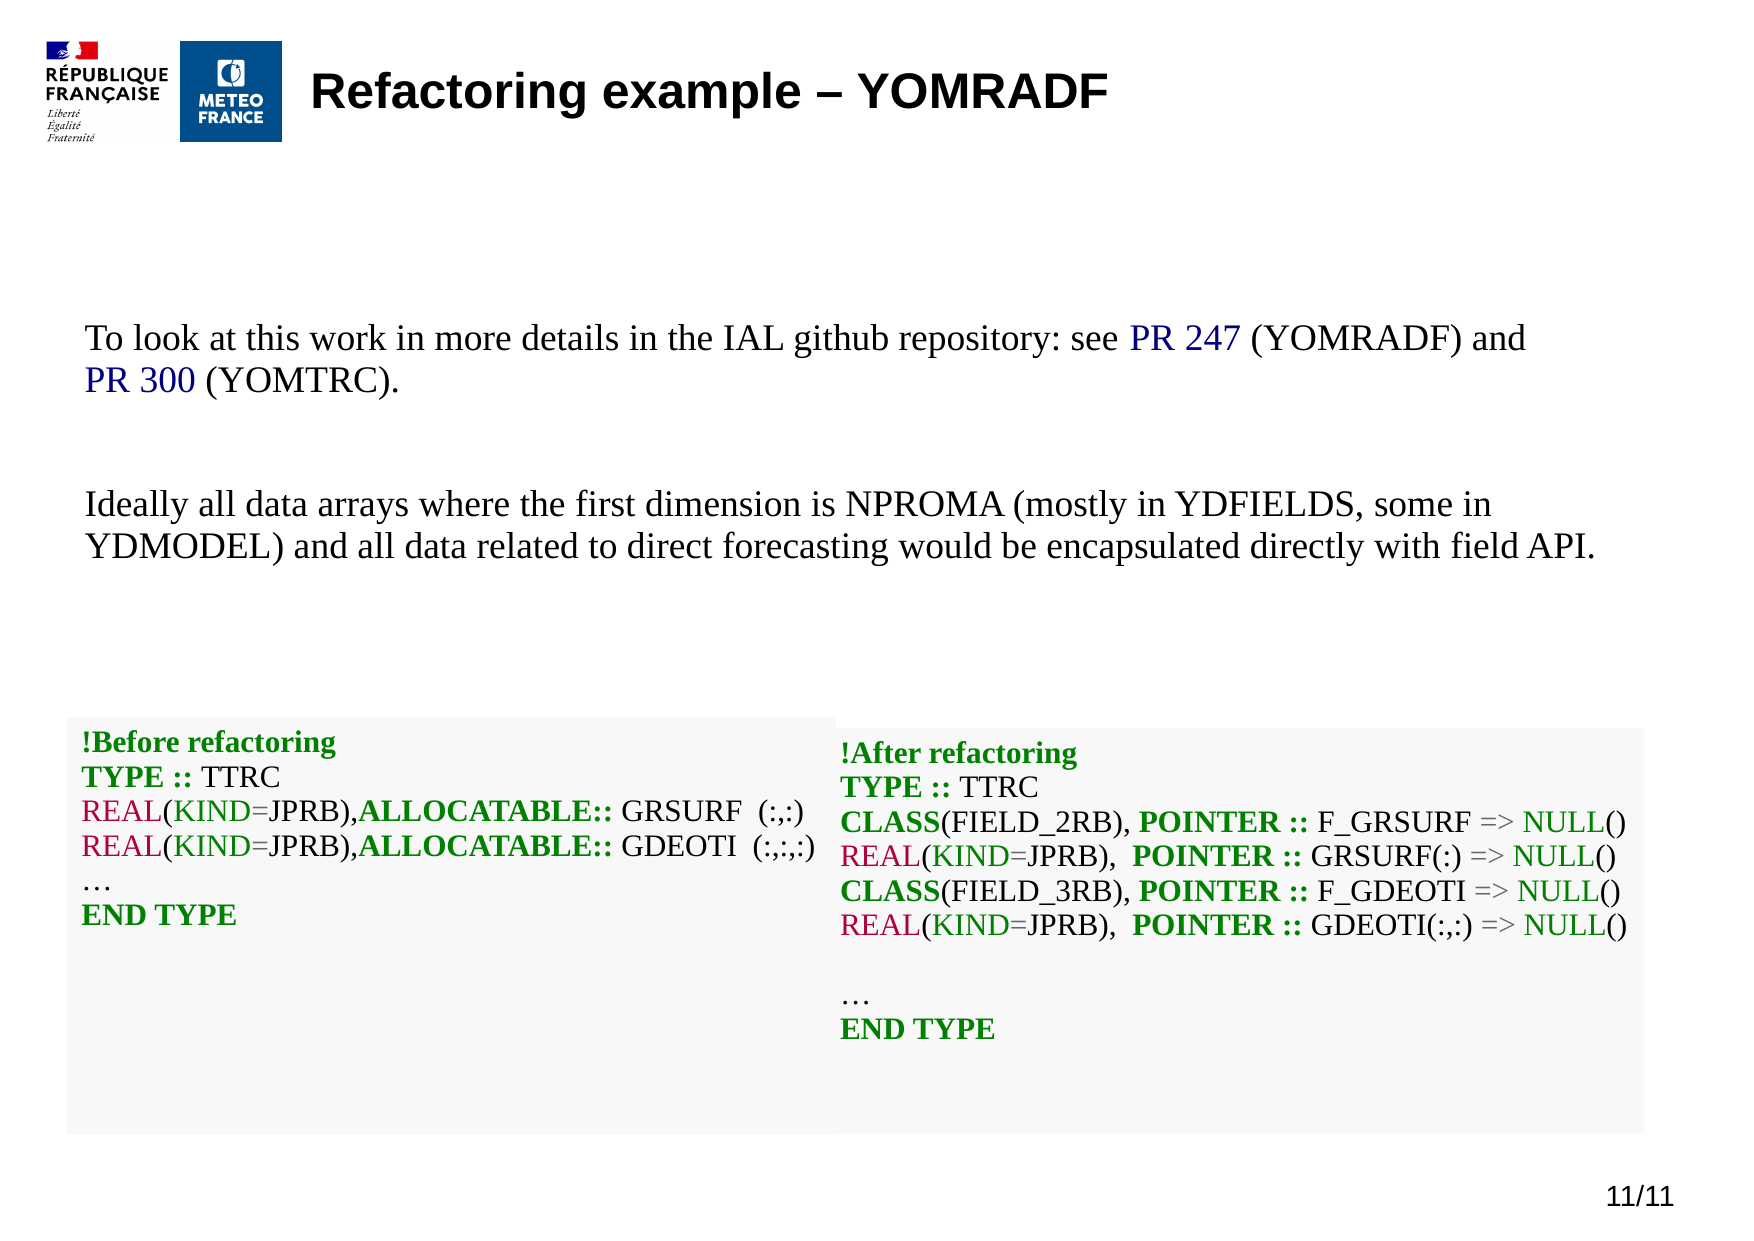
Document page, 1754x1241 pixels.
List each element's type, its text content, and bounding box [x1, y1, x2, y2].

text_box !Before refactoring TYPE :: TTRC REAL(KIND=JPRB),ALLOCATABLE:: GRSURF (:,:) REAL(KIND=JPRB),ALLOCATABLE:: GDEOTI (:,:,:) … END TYPE [66, 717, 836, 1135]
text_box To look at this work in more details in the IAL github repository: see PR 247 (YOMRADF) and PR 300 (YOMTRC). Ideally all data arrays where the first dimension is NPROMA (mostly in YDFIELDS, some in YDMODEL) and all data related to direct forecasting would be encapsulated directly with field API. [69, 185, 1633, 668]
picture [46, 41, 172, 142]
picture [180, 41, 282, 142]
title Refactoring example – YOMRADF [310, 40, 1697, 142]
text_box !After refactoring TYPE :: TTRC CLASS(FIELD_2RB), POINTER :: F_GRSURF => NULL() REAL(KIND=JPRB), POINTER :: GRSURF(:) => NULL() CLASS(FIELD_3RB), POINTER :: F_GDEOTI => NULL() REAL(KIND=JPRB), POINTER :: GDEOTI(:,:) => NULL() … END TYPE [825, 728, 1645, 1134]
